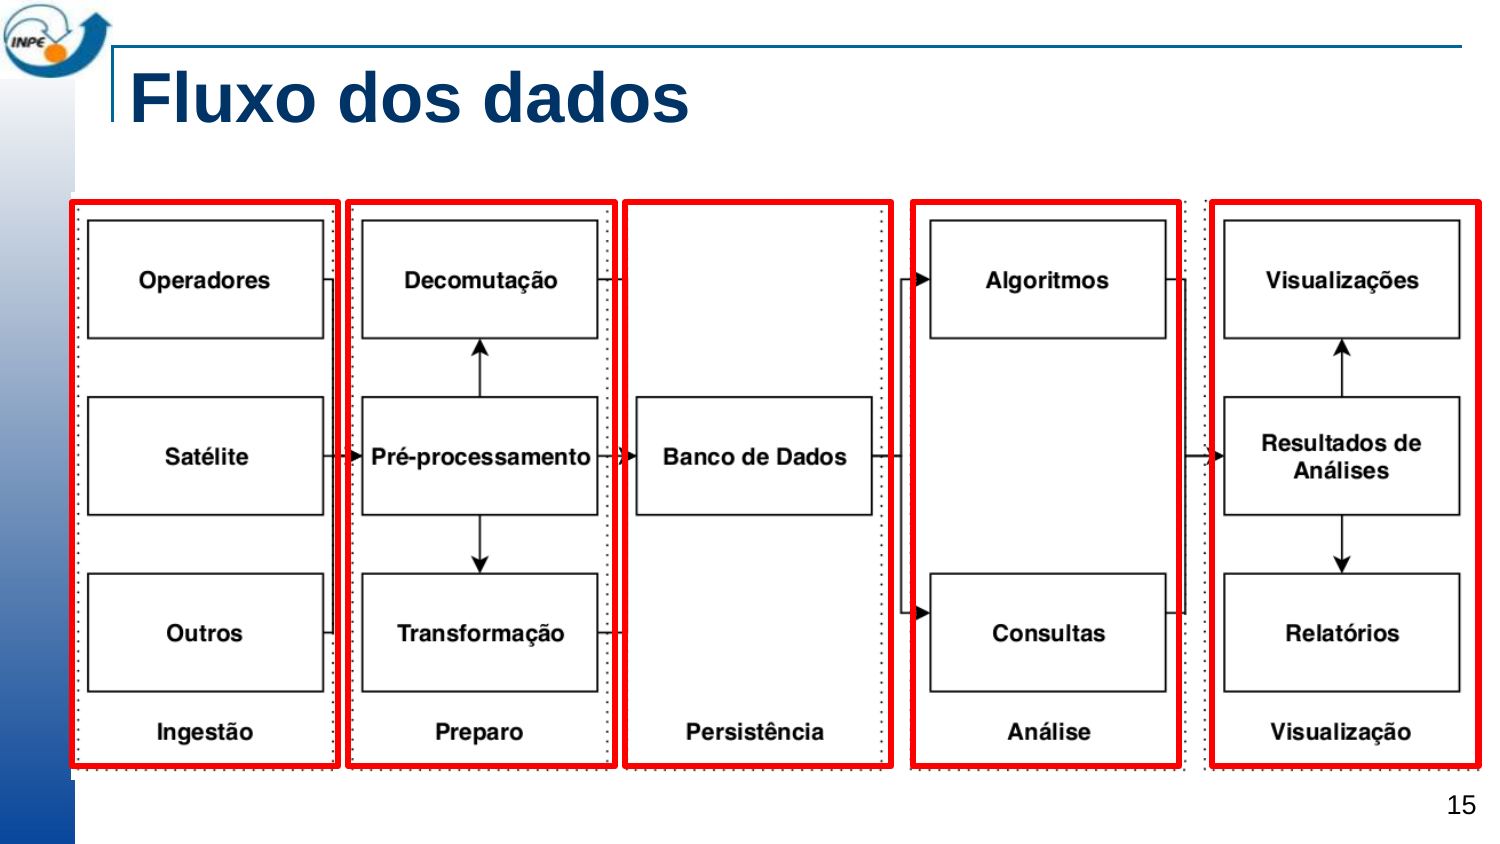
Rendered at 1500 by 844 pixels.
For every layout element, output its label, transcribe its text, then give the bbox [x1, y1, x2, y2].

picture [75, 205, 335, 763]
picture [0, 0, 113, 79]
slide_number <number> [1403, 779, 1494, 844]
picture [71, 192, 1491, 780]
title Fluxo dos dados [112, 46, 1450, 141]
